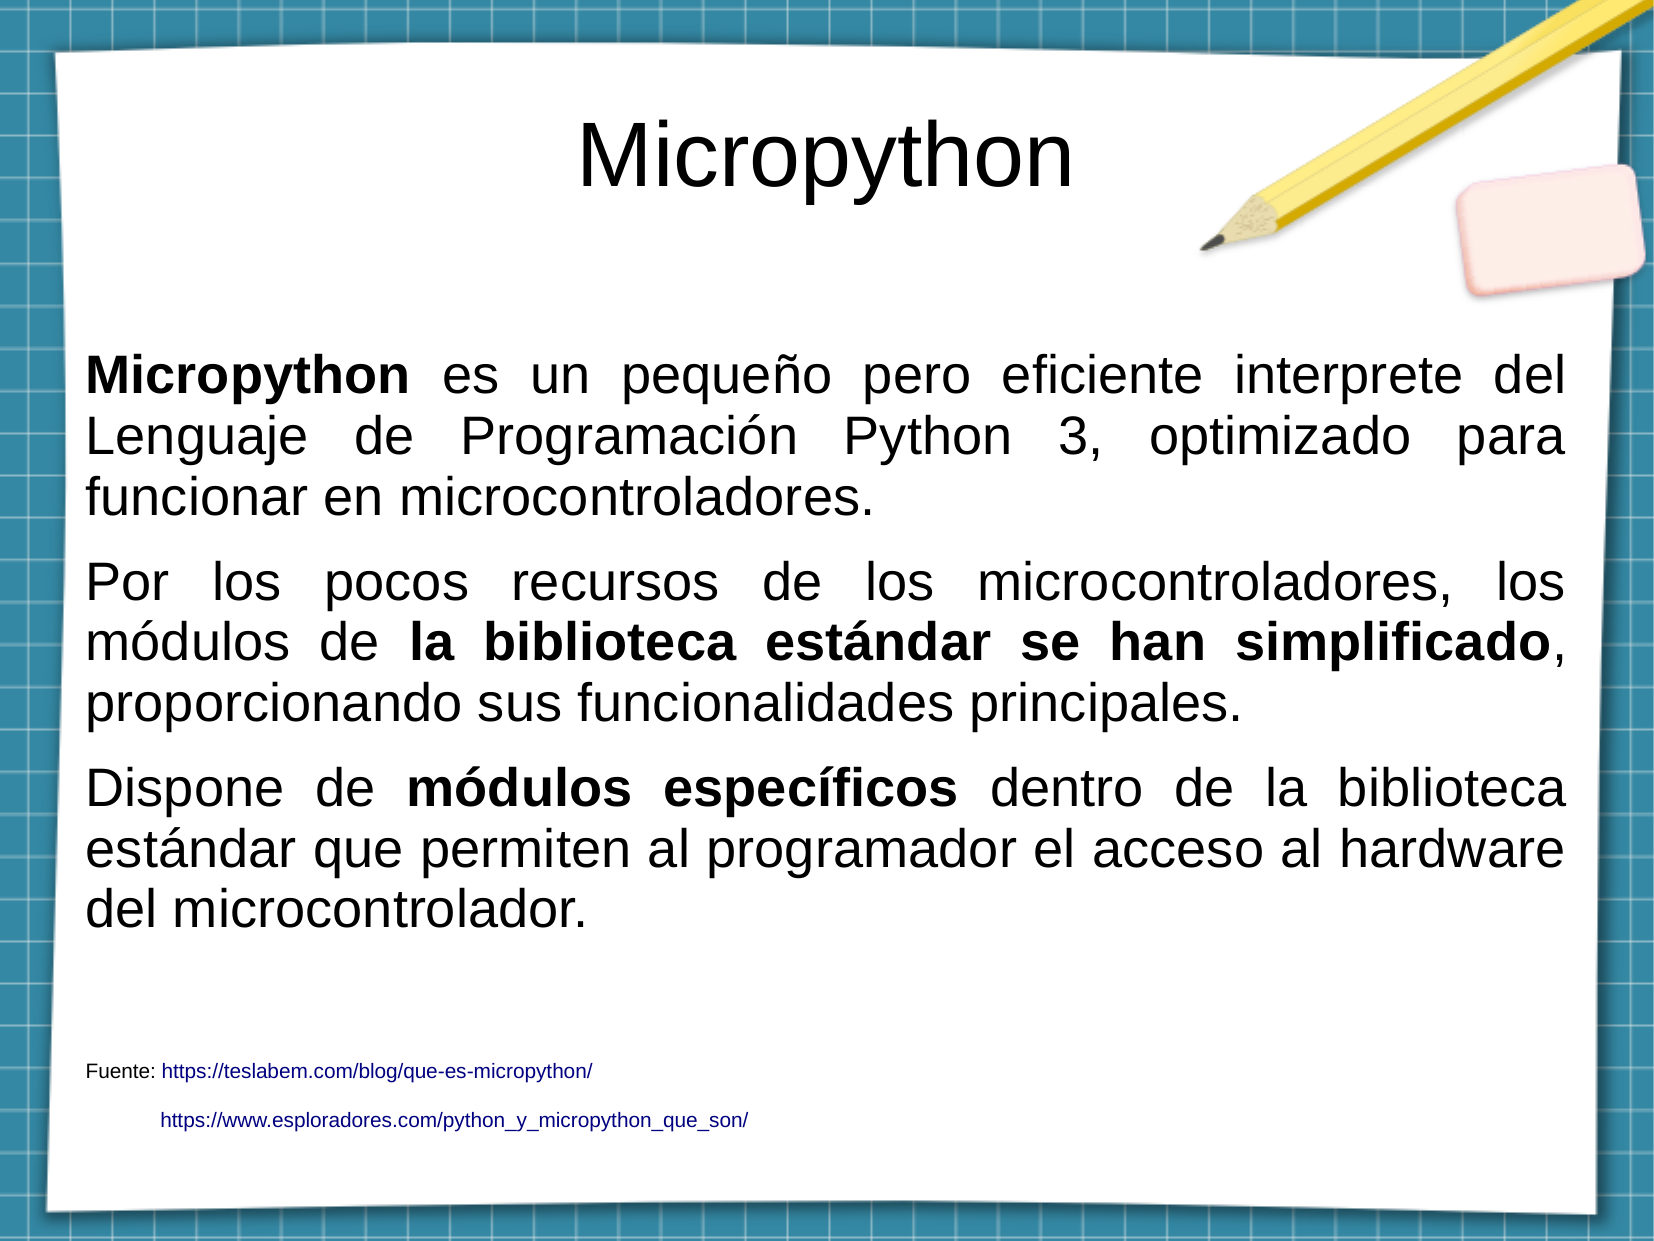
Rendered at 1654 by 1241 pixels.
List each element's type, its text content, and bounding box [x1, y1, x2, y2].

picture [0, 0, 1654, 1241]
title Micropython [82, 61, 1571, 249]
text_box Micropython es un pequeño pero eficiente interprete del Lenguaje de Programación Python 3, optimizado para funcionar en microcontroladores. Por los pocos recursos de los microcontroladores, los módulos de la biblioteca estándar se han simplificado, proporcionando sus funcionalidades principales. Dispone de módulos específicos dentro de la biblioteca estándar que permiten al programador el acceso al hardware del microcontrolador. Fuente: https://teslabem.com/blog/que-es-micropython/ https://www.esploradores.com/python_y_micropython_que_son/ [70, 337, 1583, 1139]
